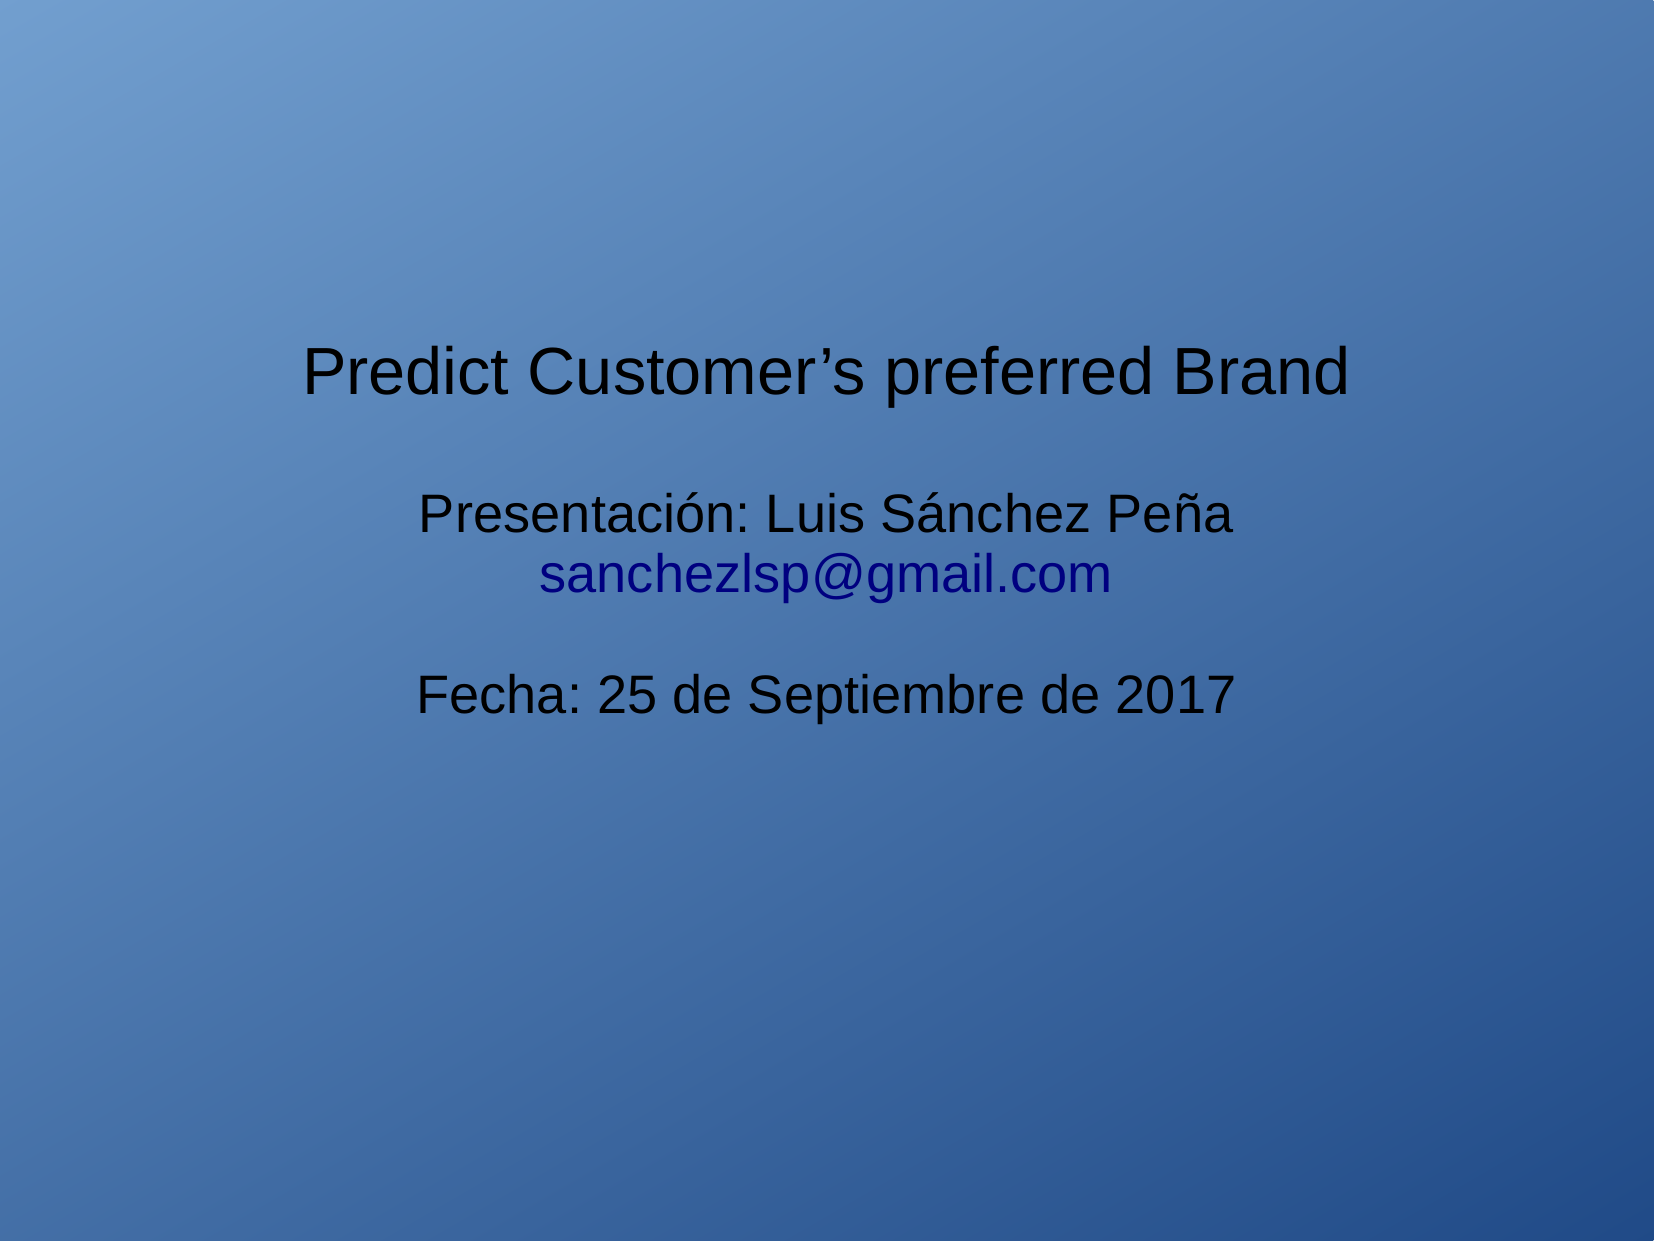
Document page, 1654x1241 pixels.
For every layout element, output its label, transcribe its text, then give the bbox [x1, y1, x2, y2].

subtitle Predict Customer’s preferred Brand Presentación: Luis Sánchez Peña sanchezlsp@gmail.com Fecha: 25 de Septiembre de 2017 [82, 49, 1571, 1010]
